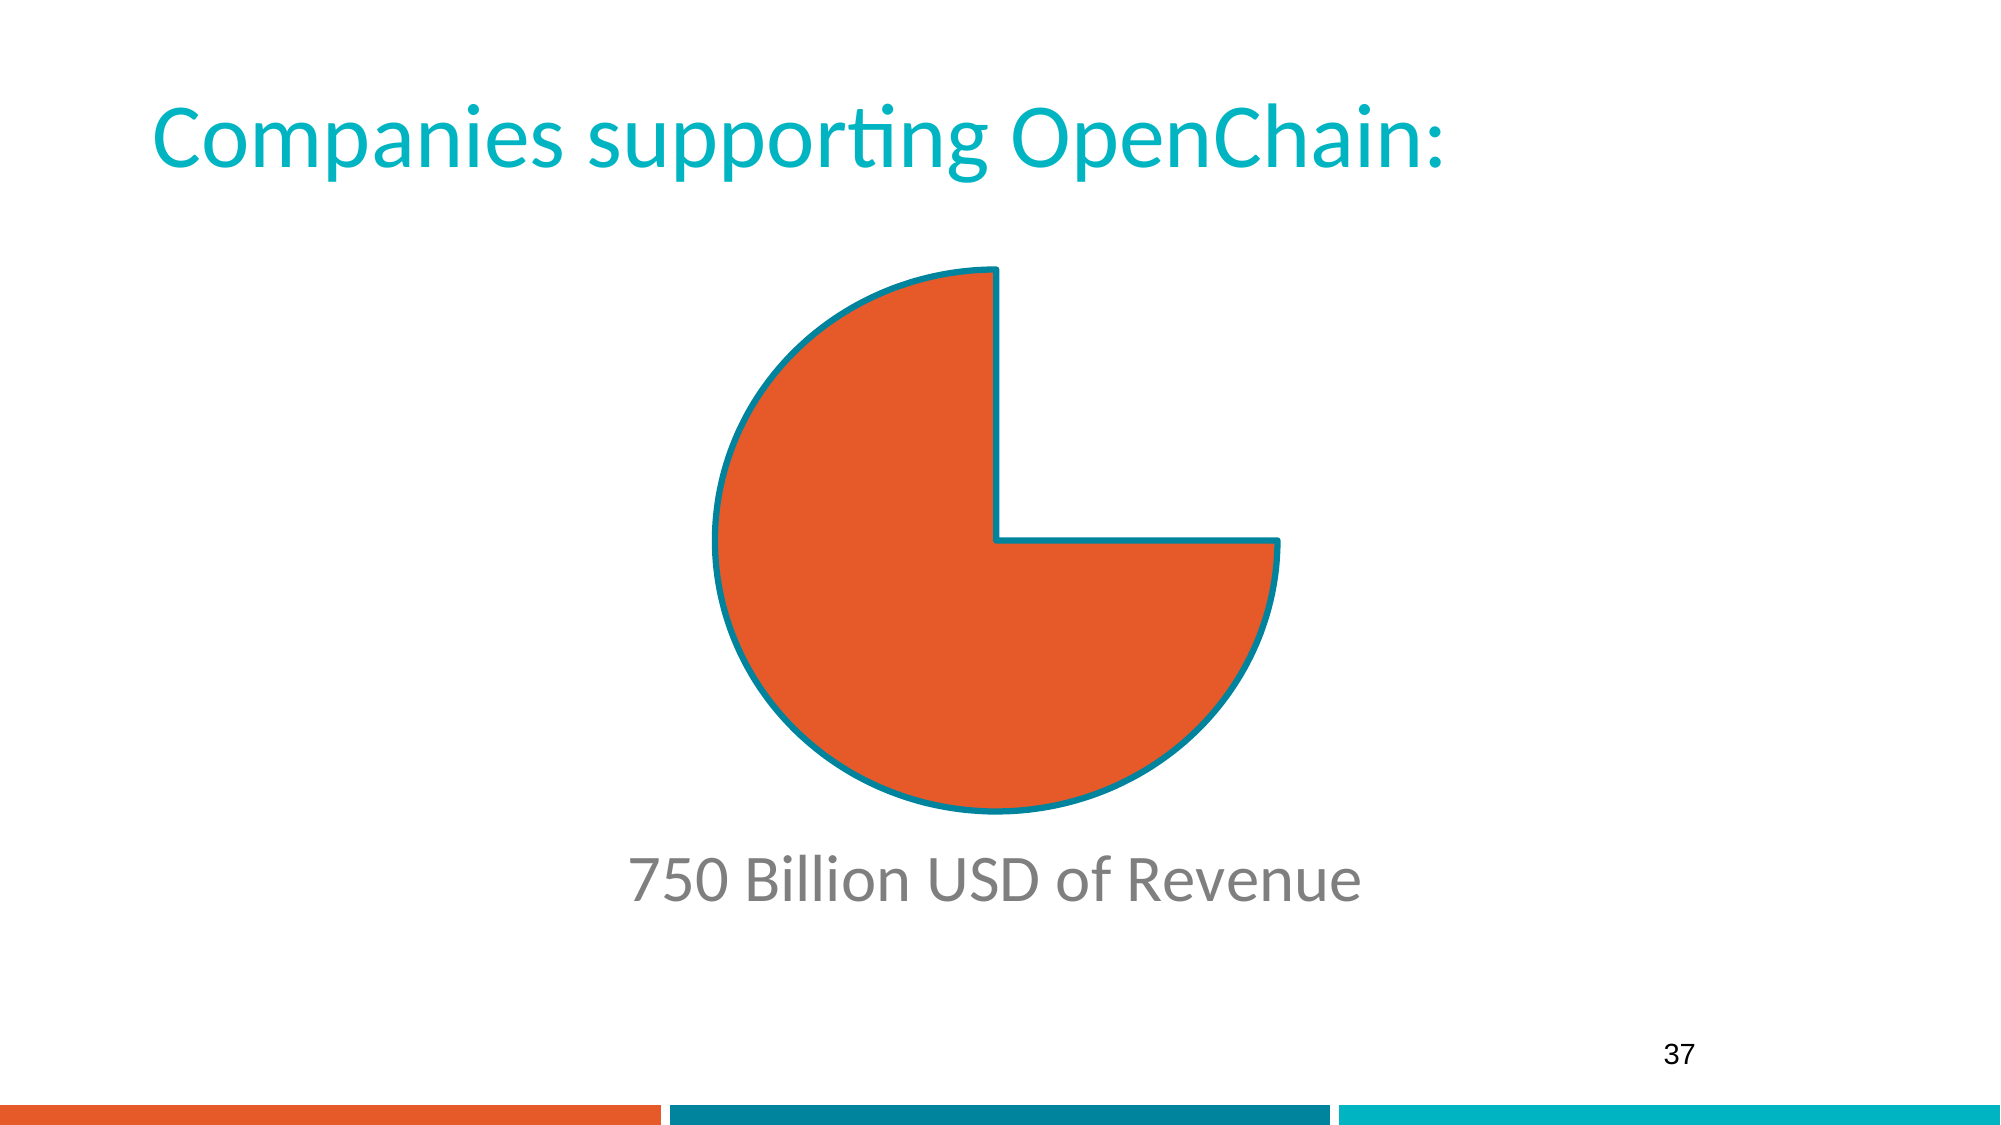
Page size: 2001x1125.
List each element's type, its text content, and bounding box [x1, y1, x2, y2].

list 750 Billion USD of Revenue [612, 836, 1388, 942]
text_box [714, 269, 1278, 812]
title Companies supporting OpenChain: [137, 59, 1863, 216]
text_box 37 [1648, 1022, 1863, 1083]
